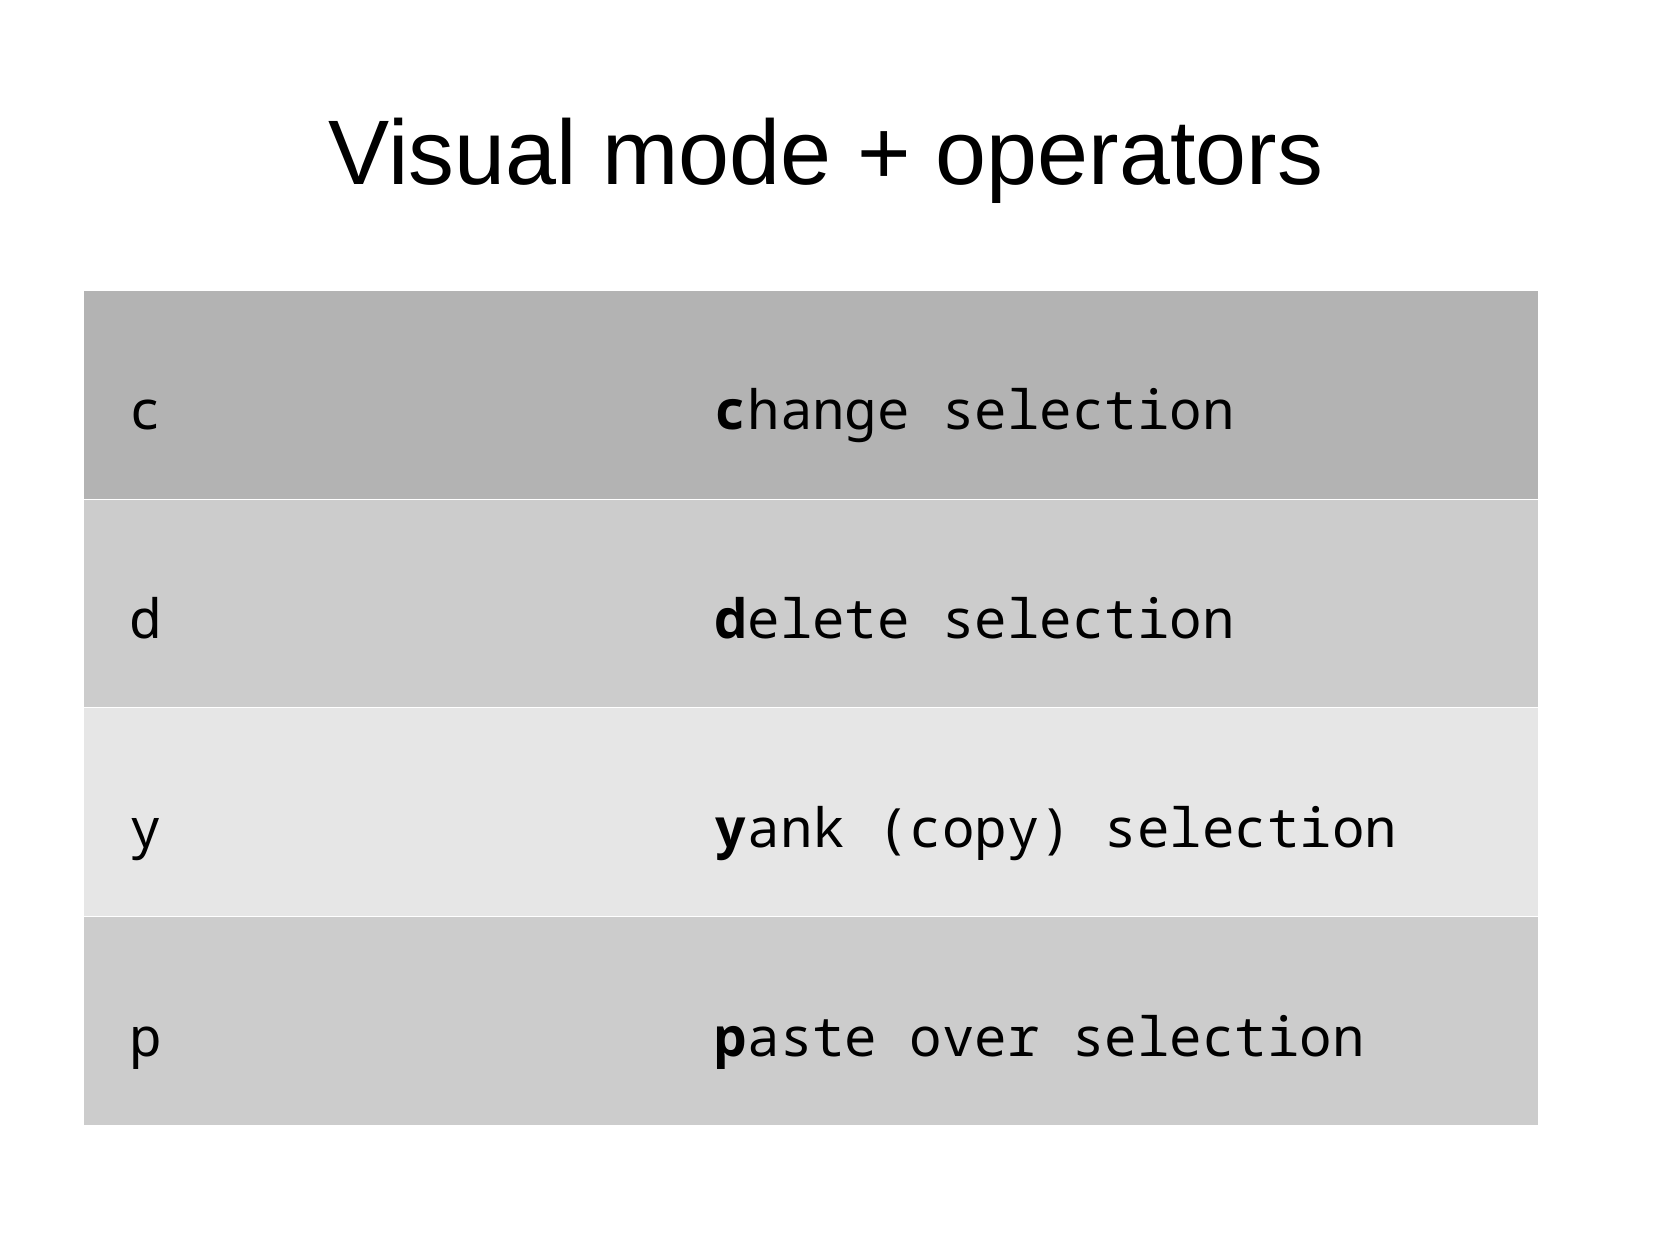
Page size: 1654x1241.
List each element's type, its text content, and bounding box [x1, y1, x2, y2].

table_cell d delete selection [84, 500, 1538, 707]
table_cell y yank (copy) selection [84, 708, 1538, 916]
table_header c change selection [84, 291, 1538, 499]
table_cell p paste over selection [84, 917, 1538, 1125]
title Visual mode + operators [82, 49, 1571, 257]
